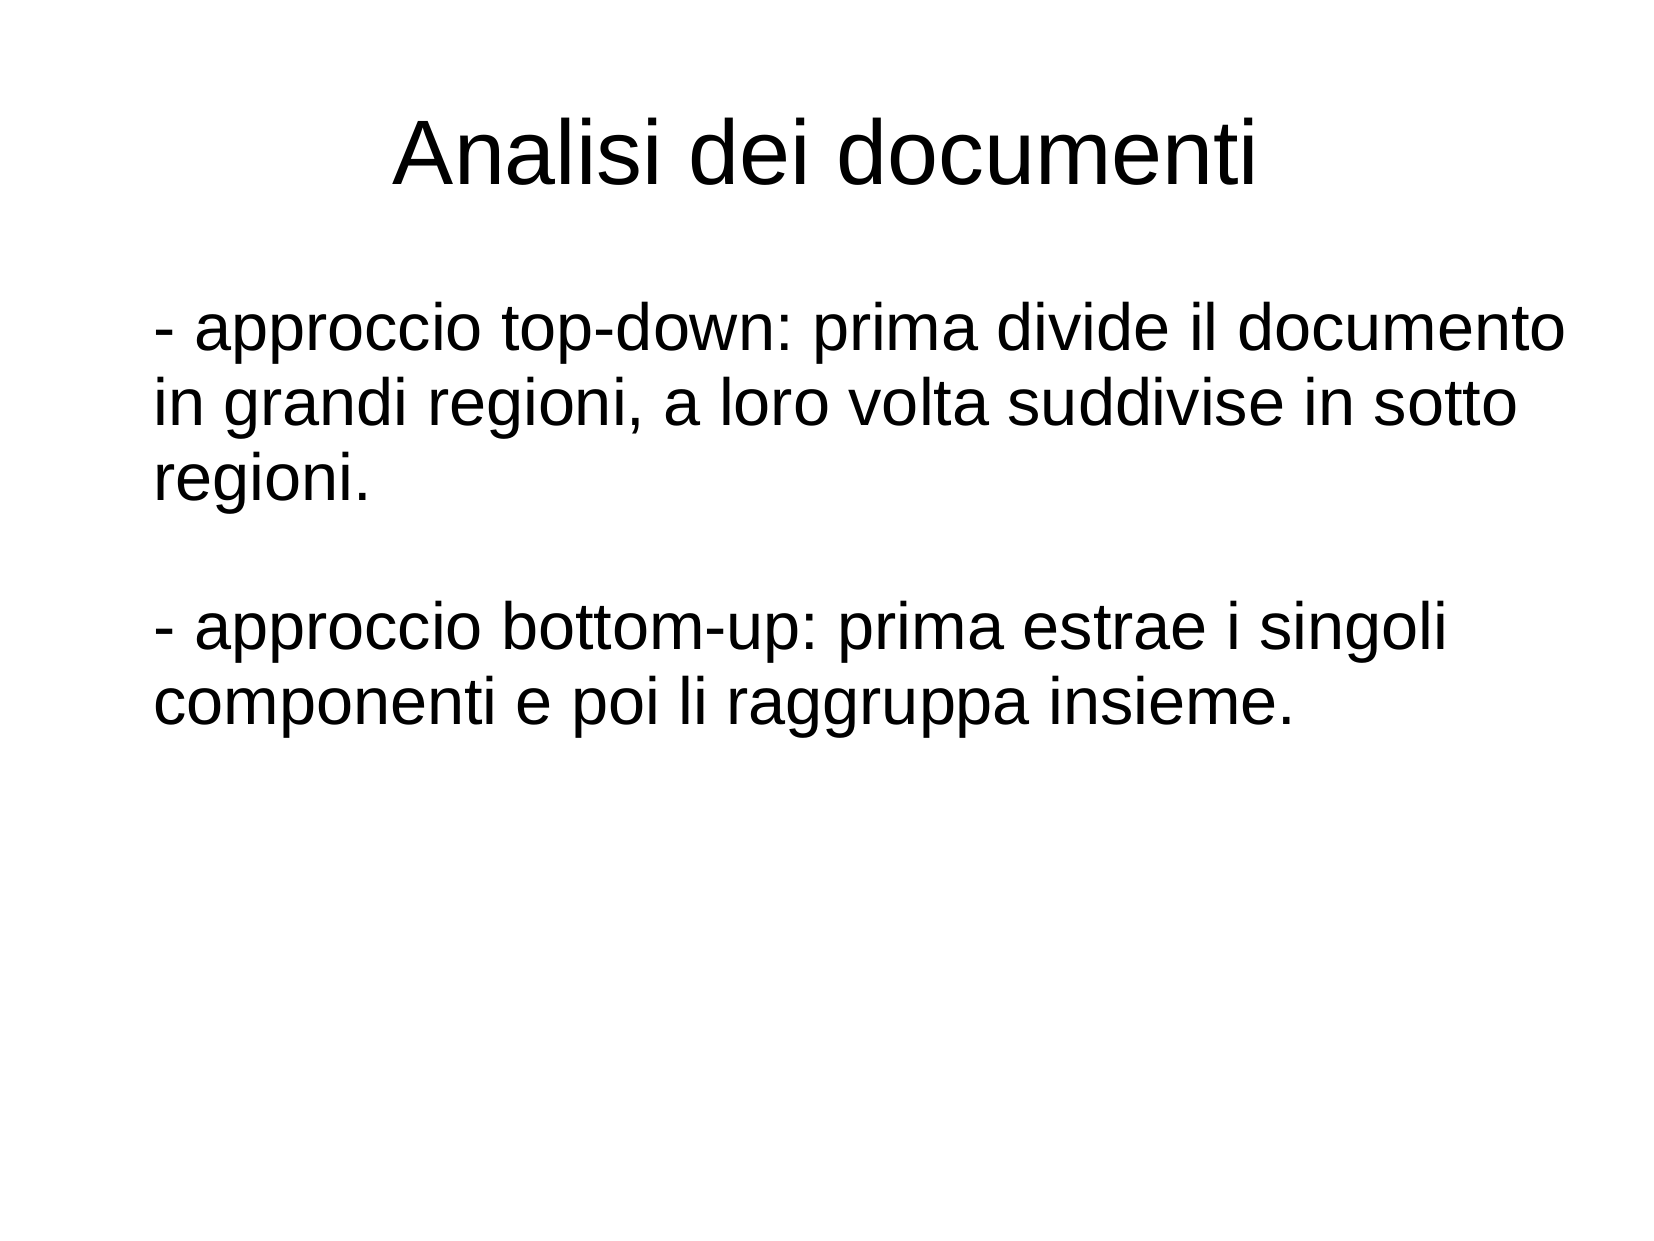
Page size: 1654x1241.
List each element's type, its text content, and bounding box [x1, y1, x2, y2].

list - approccio top-down: prima divide il documento in grandi regioni, a loro volta suddivise in sotto regioni. - approccio bottom-up: prima estrae i singoli componenti e poi li raggruppa insieme. [82, 290, 1571, 1010]
title Analisi dei documenti [82, 49, 1571, 257]
